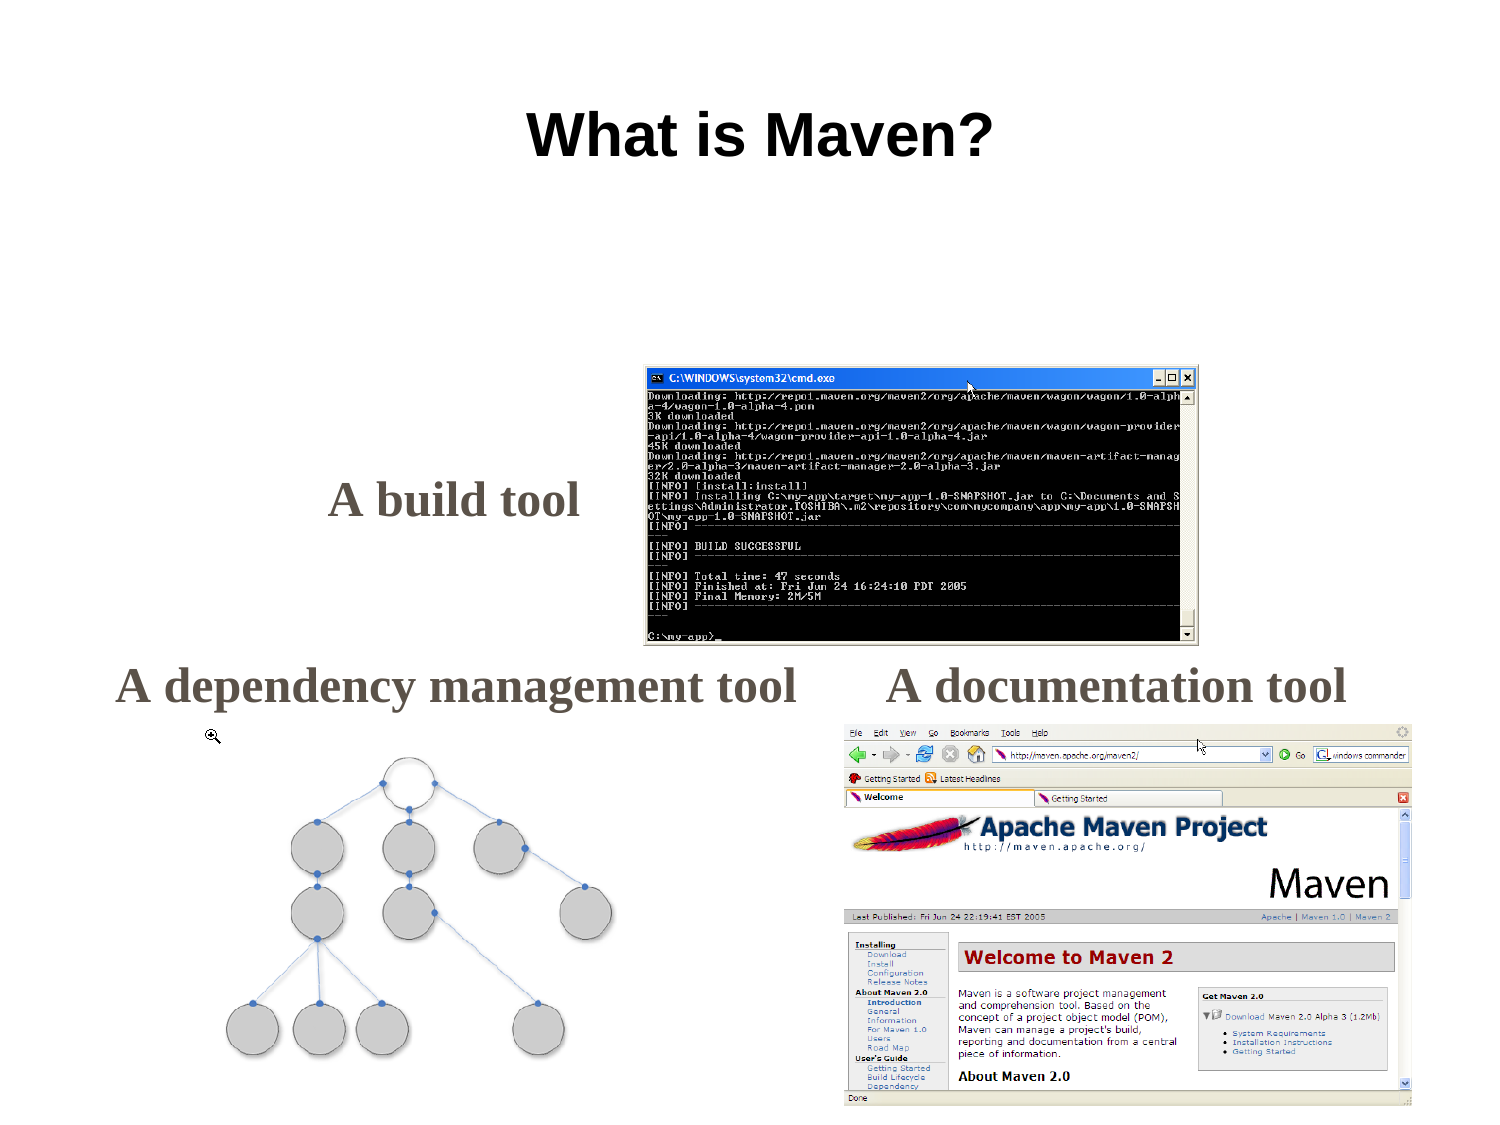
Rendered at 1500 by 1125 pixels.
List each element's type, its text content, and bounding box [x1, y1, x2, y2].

text_box A build tool [312, 459, 621, 535]
text_box A documentation tool [833, 645, 1400, 721]
picture [844, 724, 1412, 1106]
title What is Maven? [75, 44, 1425, 177]
picture [643, 364, 1199, 645]
text_box A dependency management tool [100, 645, 833, 721]
picture [204, 721, 644, 1089]
